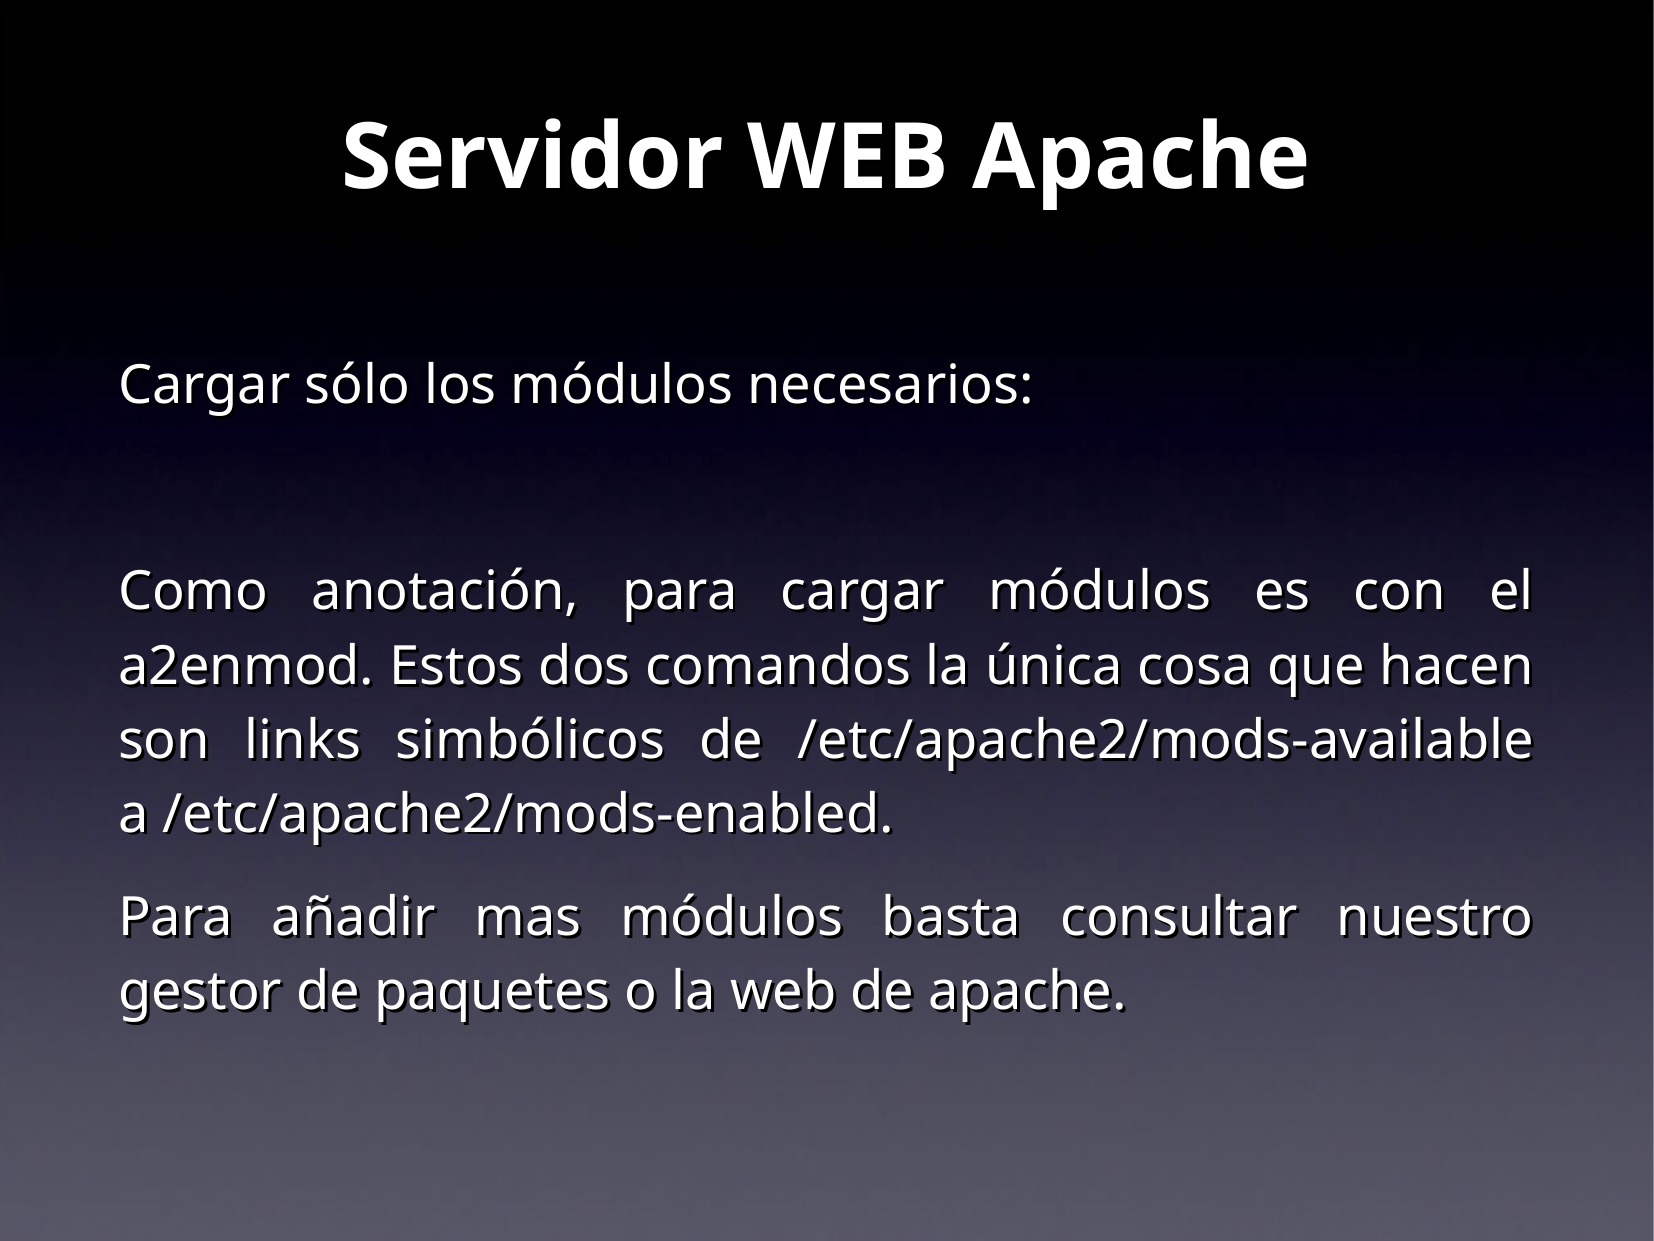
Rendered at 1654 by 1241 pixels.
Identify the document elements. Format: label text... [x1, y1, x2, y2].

title Servidor WEB Apache [82, 49, 1571, 257]
list Cargar sólo los módulos necesarios: Como anotación, para cargar módulos es con el a2enmod. Estos dos comandos la única cosa que hacen son links simbólicos de /etc/apache2/mods-available a /etc/apache2/mods-enabled. Para añadir mas módulos basta consultar nuestro gestor de paquetes o la web de apache. [47, 345, 1536, 1065]
picture [0, 0, 1654, 1241]
